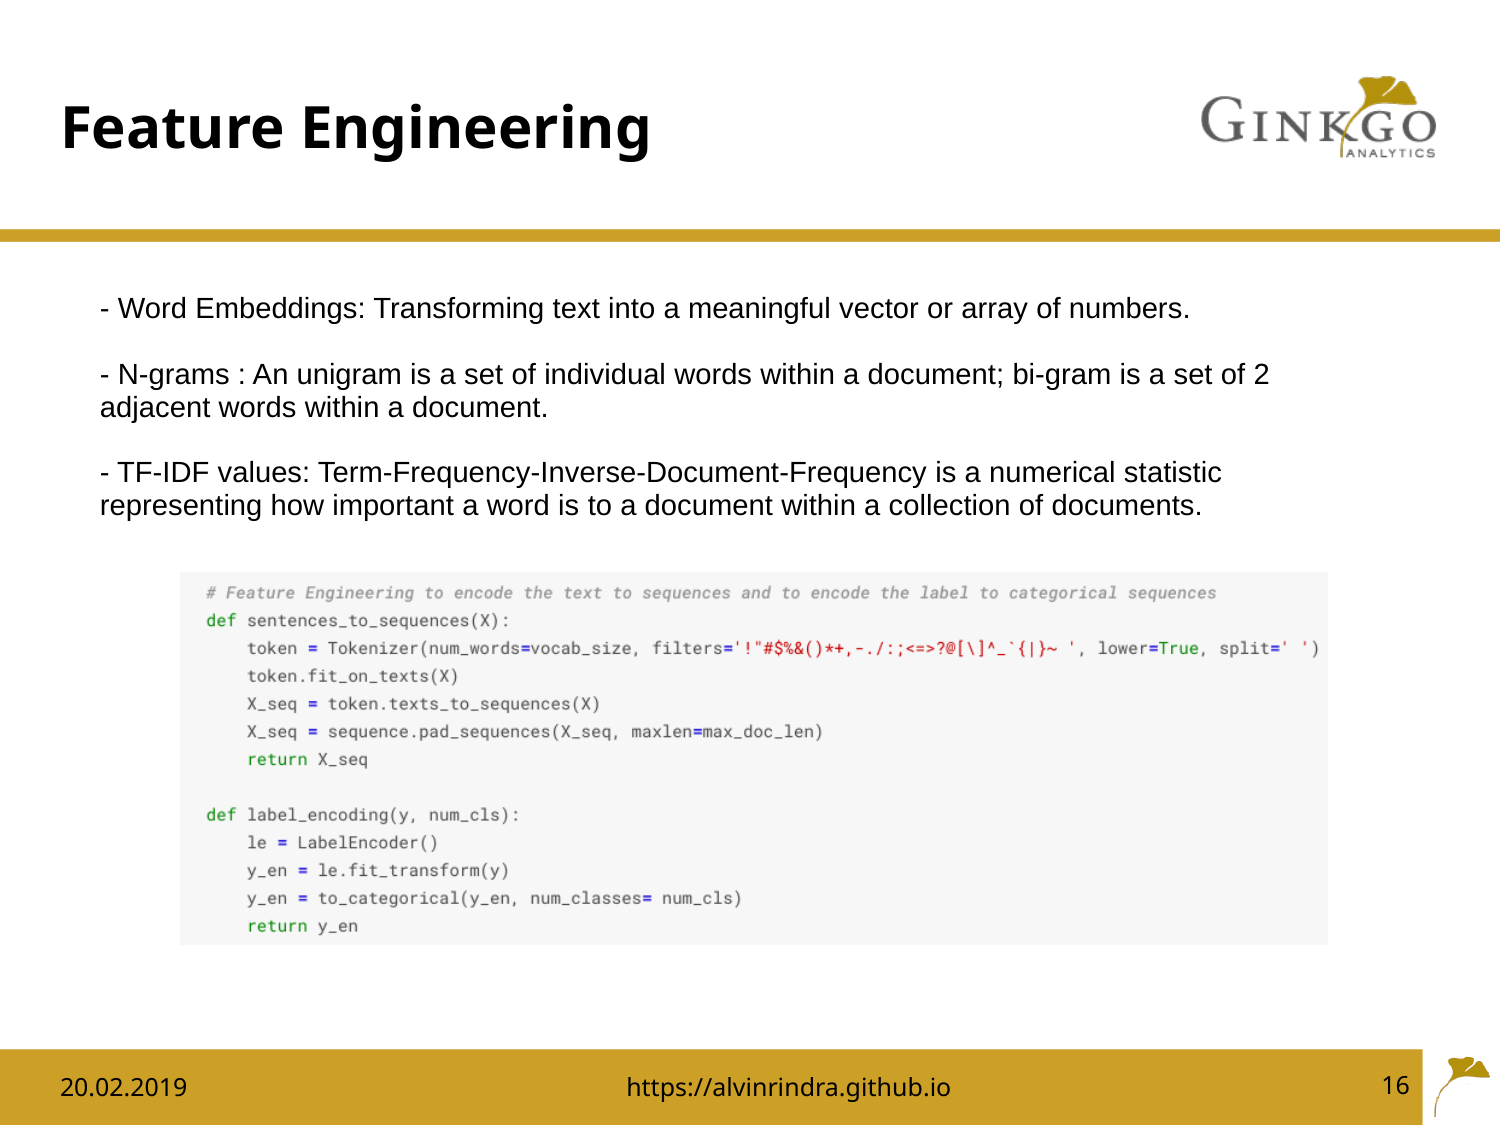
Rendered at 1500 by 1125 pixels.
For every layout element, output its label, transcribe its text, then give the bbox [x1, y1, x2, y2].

text_box 20.02.2019 [60, 1056, 266, 1117]
text_box - Word Embeddings: Transforming text into a meaningful vector or array of numbers. - N-grams : An unigram is a set of individual words within a document; bi-gram is a set of 2 adjacent words within a document. - TF-IDF values: Term-Frequency-Inverse-Document-Frequency is a numerical statistic representing how important a word is to a document within a collection of documents. [85, 285, 1321, 888]
text_box https://alvinrindra.github.io [266, 1056, 993, 1117]
picture [0, 0, 1500, 1125]
list Feature Engineering [60, 90, 1054, 274]
text_box <number> [1196, 1056, 1425, 1117]
list [60, 289, 1425, 1081]
